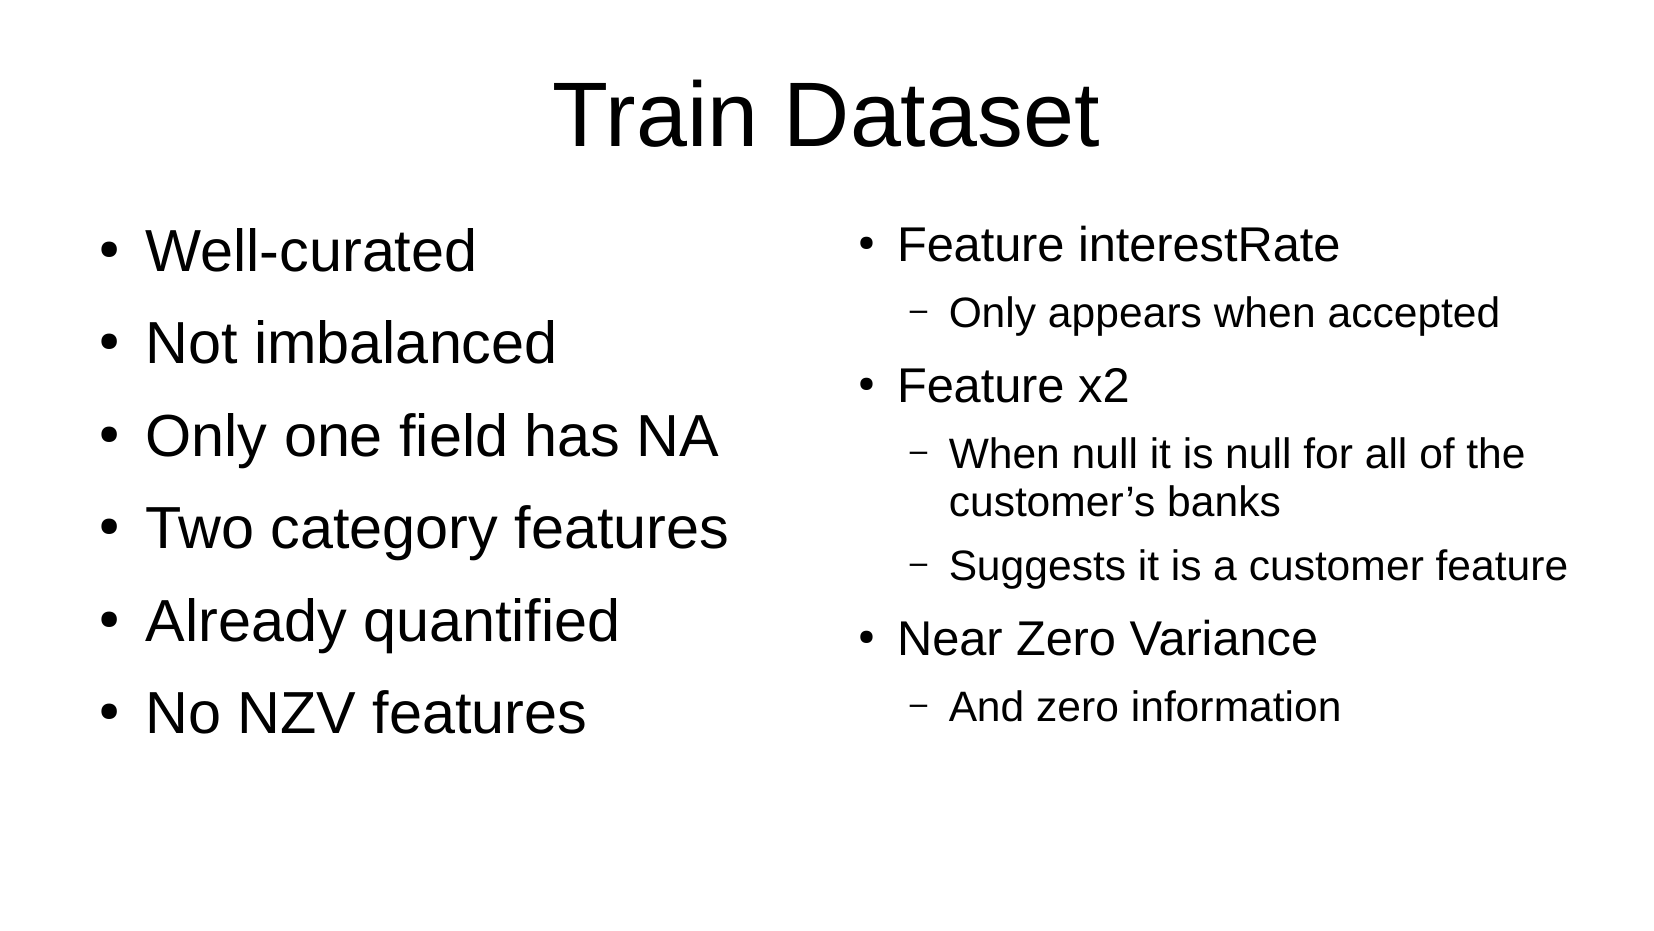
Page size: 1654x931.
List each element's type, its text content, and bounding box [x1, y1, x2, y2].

list Well-curated Not imbalanced Only one field has NA Two category features Already quantified No NZV features [82, 217, 809, 758]
list Feature interestRate Only appears when accepted Feature x2 When null it is null for all of the customer’s banks Suggests it is a customer feature Near Zero Variance And zero information [845, 217, 1572, 758]
title Train Dataset [82, 37, 1571, 193]
